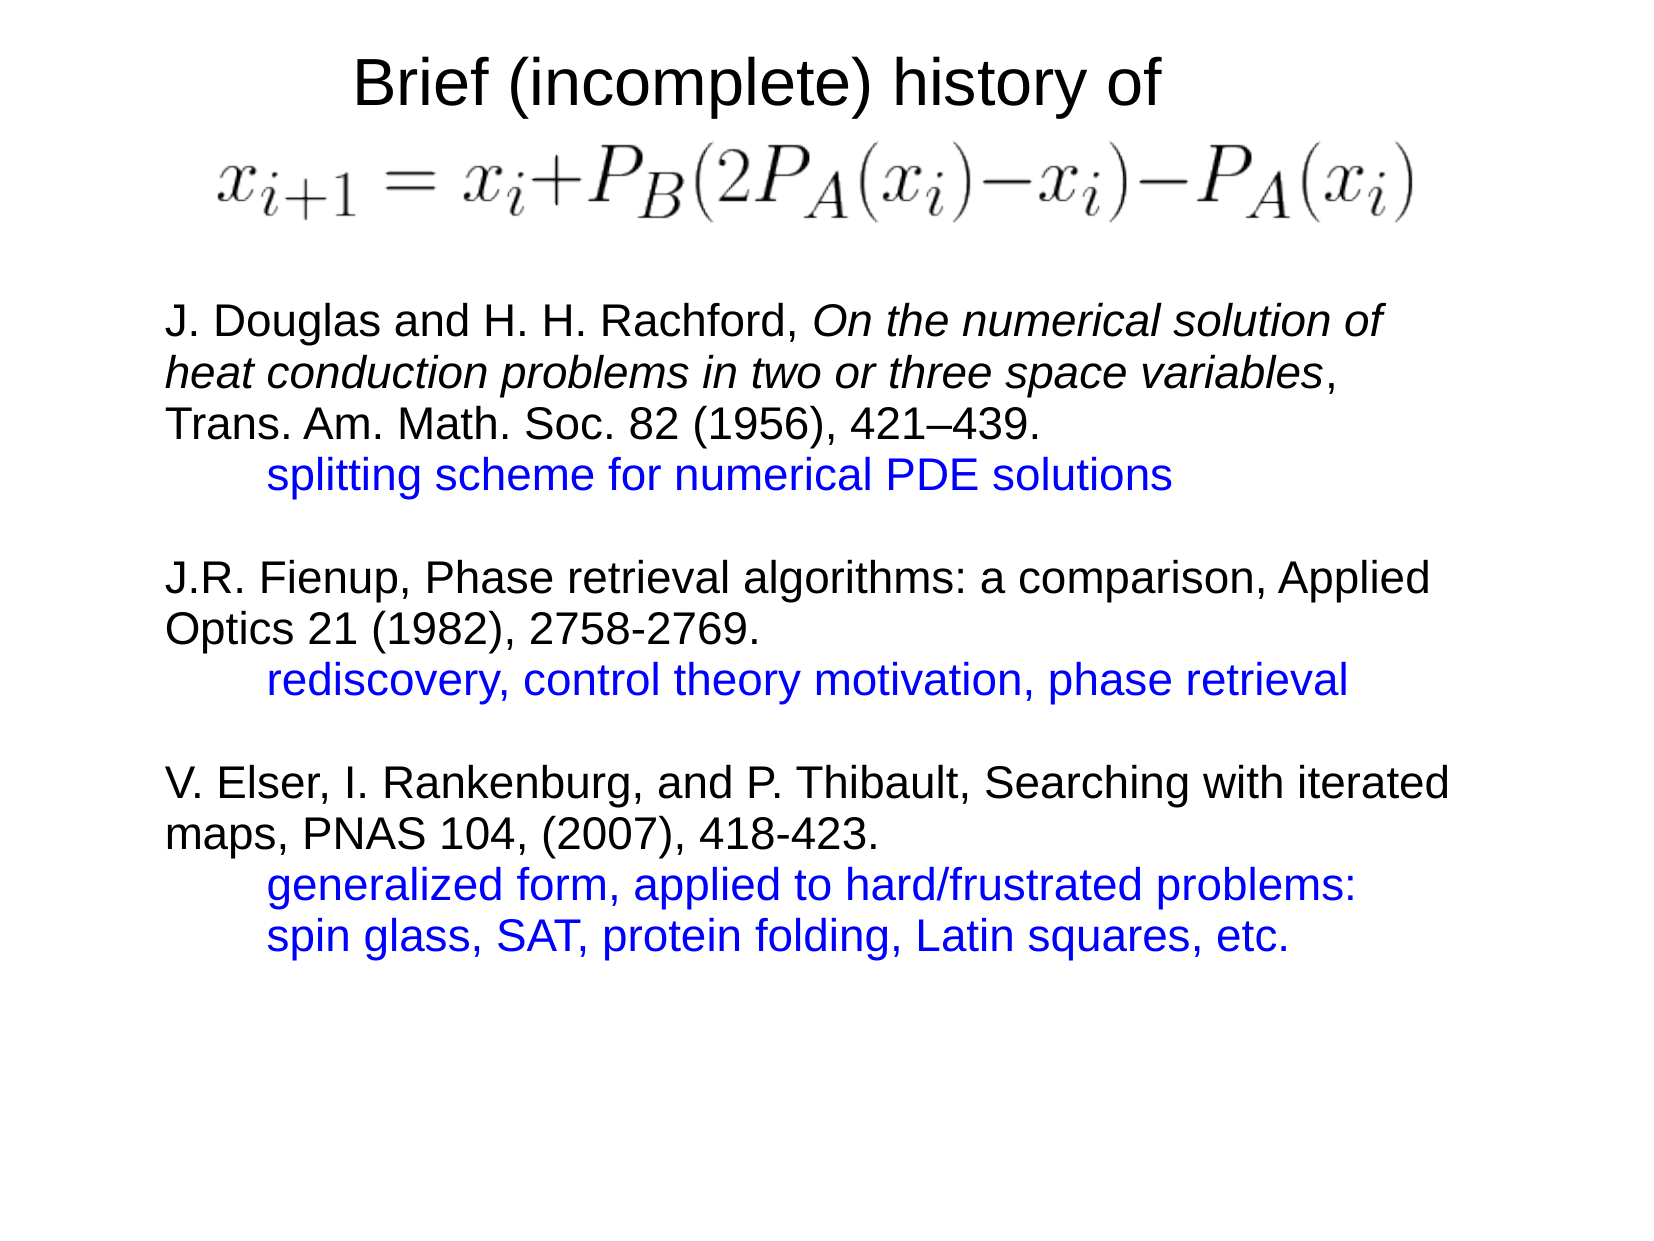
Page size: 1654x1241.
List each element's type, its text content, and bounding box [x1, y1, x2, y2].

picture [216, 139, 1415, 226]
text_box Brief (incomplete) history of [337, 37, 1201, 128]
text_box J. Douglas and H. H. Rachford, On the numerical solution of heat conduction problems in two or three space variables, Trans. Am. Math. Soc. 82 (1956), 421–439. splitting scheme for numerical PDE solutions J.R. Fienup, Phase retrieval algorithms: a comparison, Applied Optics 21 (1982), 2758-2769. rediscovery, control theory motivation, phase retrieval V. Elser, I. Rankenburg, and P. Thibault, Searching with iterated maps, PNAS 104, (2007), 418-423. generalized form, applied to hard/frustrated problems: spin glass, SAT, protein folding, Latin squares, etc. [150, 287, 1576, 970]
